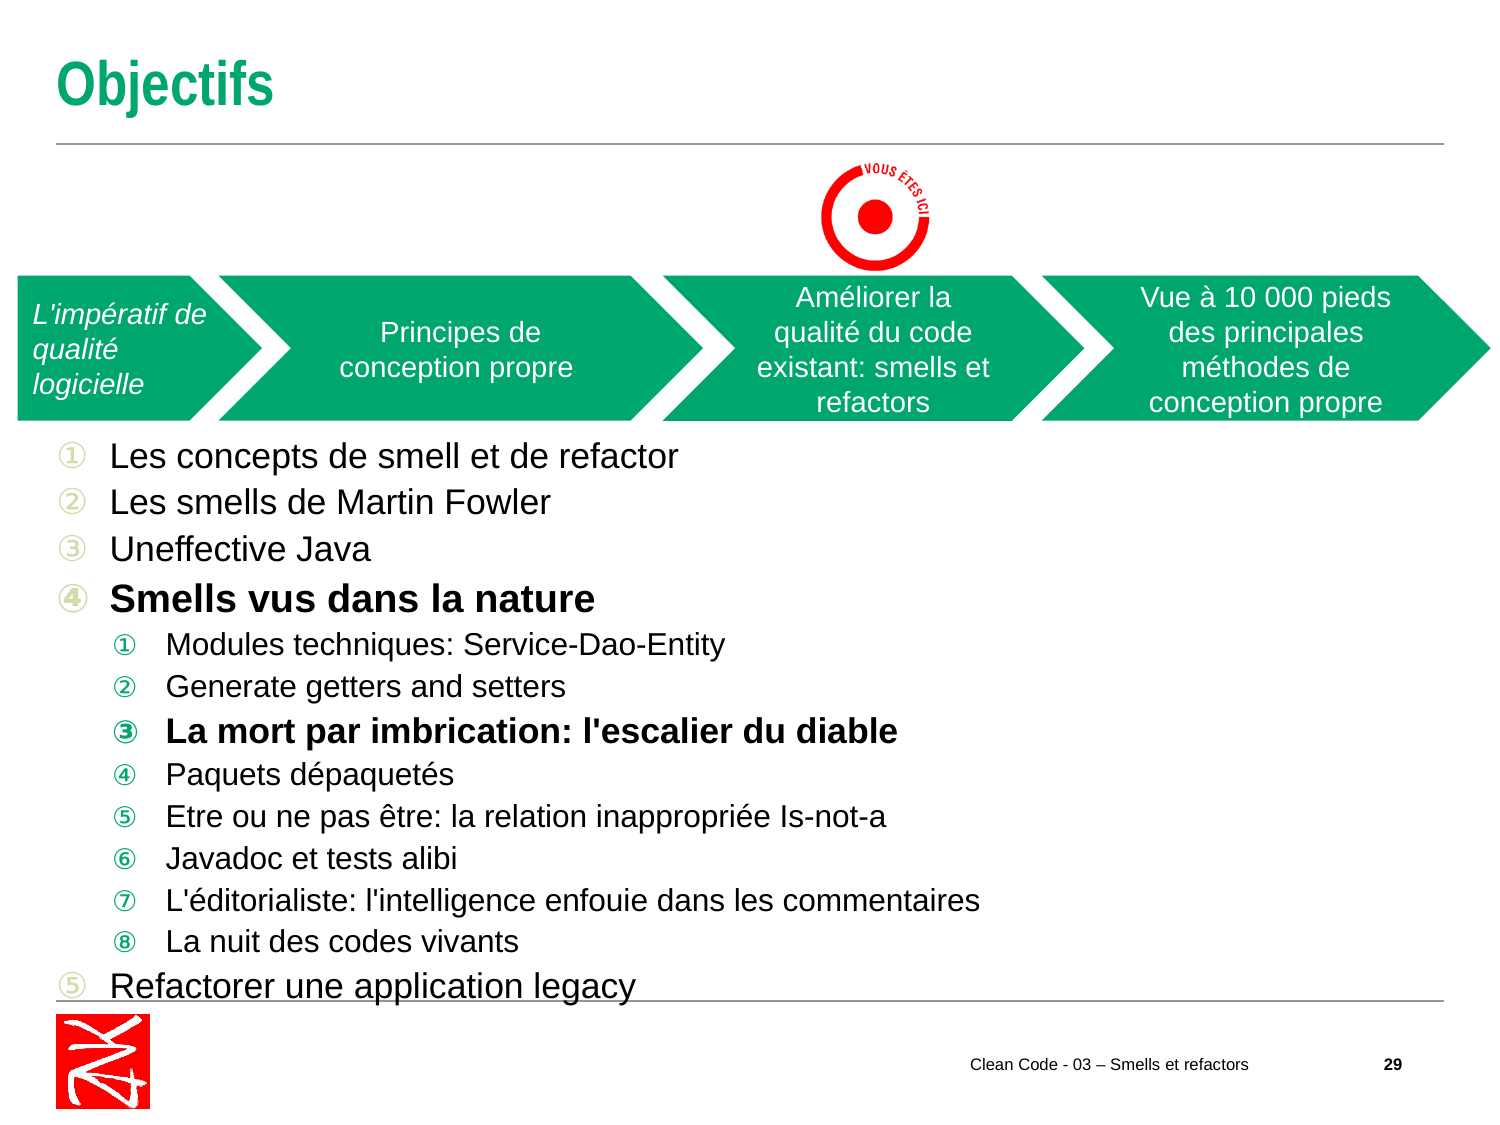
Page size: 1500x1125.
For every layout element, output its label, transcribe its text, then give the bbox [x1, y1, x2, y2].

text_box Principes de conception propre [218, 275, 704, 421]
slide_number <number> [1372, 1049, 1403, 1079]
picture [55, 1014, 151, 1109]
text_box L'impératif de qualité logicielle [17, 275, 262, 421]
footer Clean Code - 03 – Smells et refactors [919, 1049, 1250, 1079]
list Les concepts de smell et de refactor Les smells de Martin Fowler Uneffective Java Smells vus dans la nature Modules techniques: Service-Dao-Entity Generate getters and setters La mort par imbrication: l'escalier du diable Paquets dépaquetés Etre ou ne pas être: la relation inappropriée Is-not-a Javadoc et tests alibi L'éditorialiste: l'intelligence enfouie dans les commentaires La nuit des codes vivants Refactorer une application legacy [56, 432, 1444, 1012]
text_box Améliorer la qualité du code existant: smells et refactors [662, 275, 1085, 421]
text_box Vue à 10 000 pieds des principales méthodes de conception propre [1041, 275, 1491, 421]
title Objectifs [56, 18, 1444, 142]
picture [810, 153, 941, 275]
